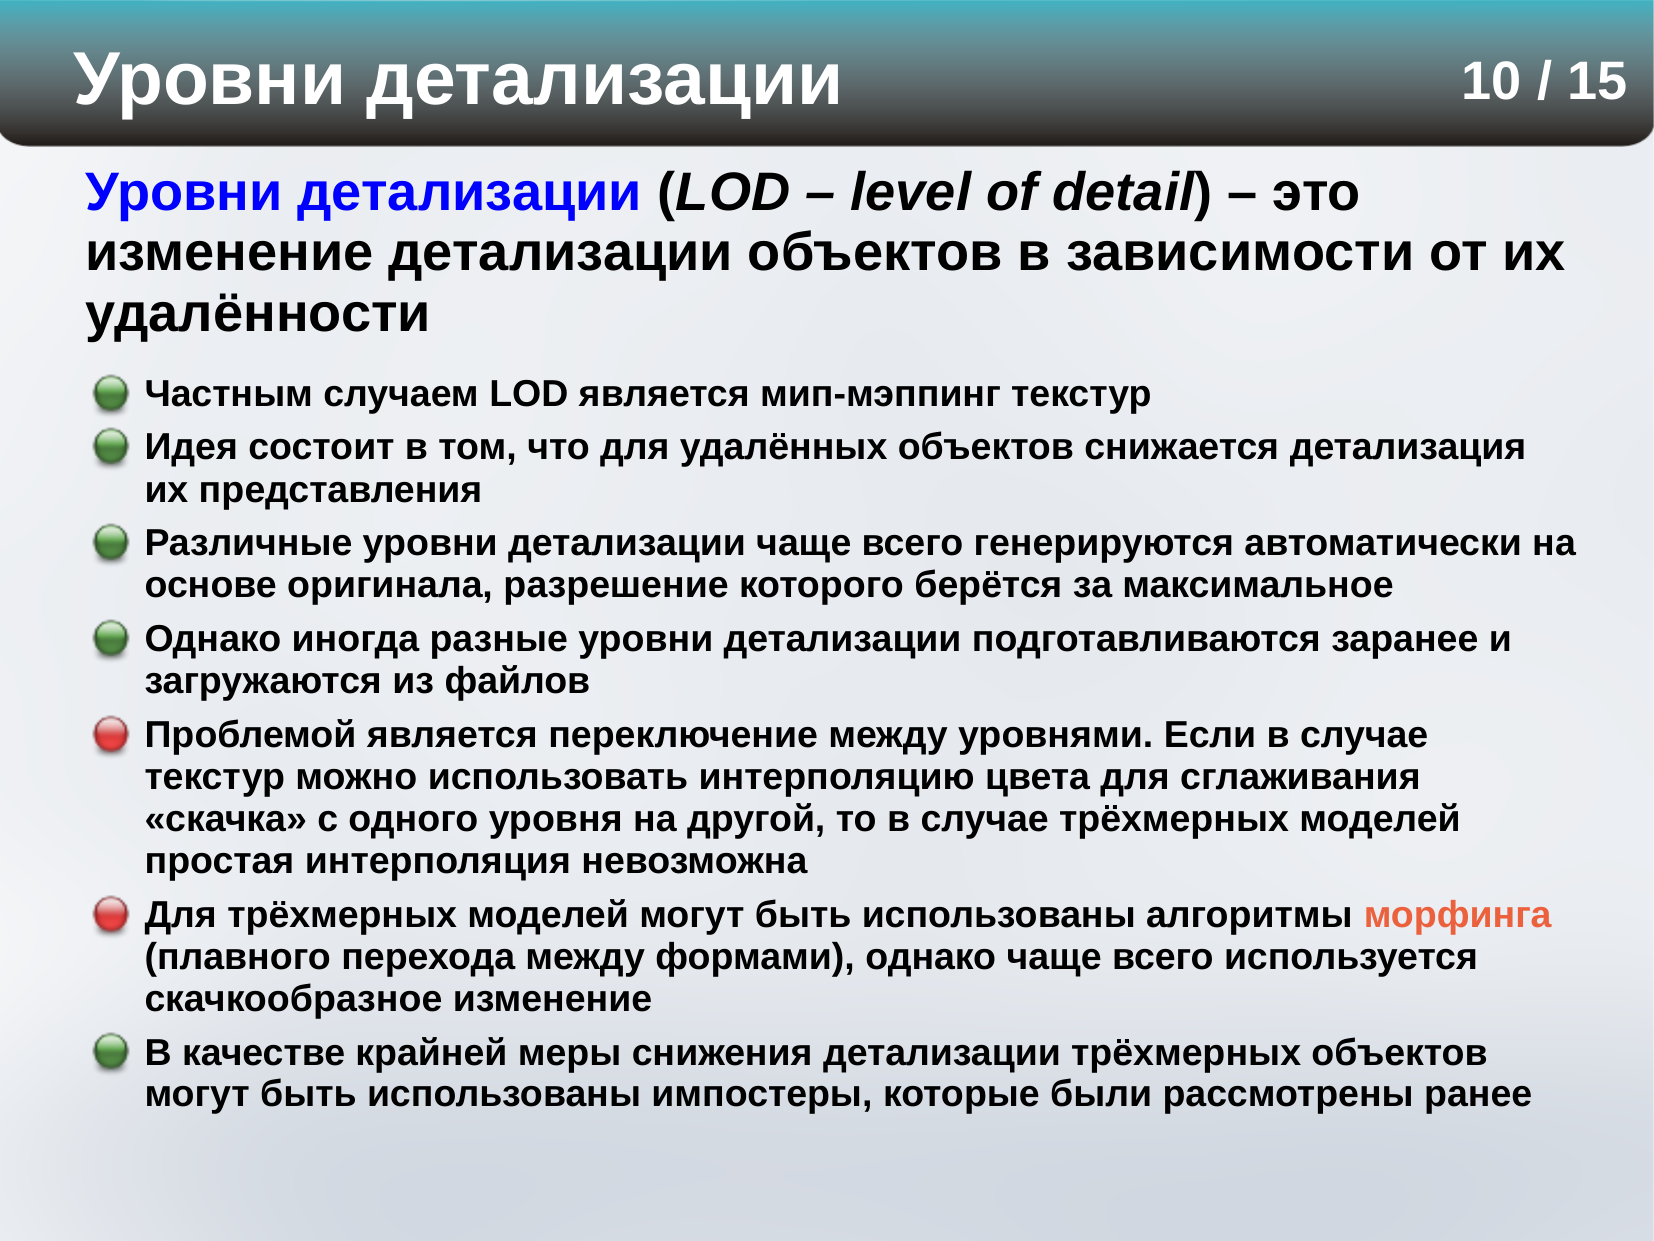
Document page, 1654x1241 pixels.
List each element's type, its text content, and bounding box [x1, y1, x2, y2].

text_box Уровни детализации (LOD – level of detail) – это изменение детализации объектов в зависимости от их удалённости Частным случаем LOD является мип-мэппинг текстур Идея состоит в том, что для удалённых объектов снижается детализация их представления Различные уровни детализации чаще всего генерируются автоматически на основе оригинала, разрешение которого берётся за максимальное Однако иногда разные уровни детализации подготавливаются заранее и загружаются из файлов Проблемой является переключение между уровнями. Если в случае текстур можно использовать интерполяцию цвета для сглаживания «скачка» с одного уровня на другой, то в случае трёхмерных моделей простая интерполяция невозможна Для трёхмерных моделей могут быть использованы алгоритмы морфинга (плавного перехода между формами), однако чаще всего используется скачкообразное изменение В качестве крайней меры снижения детализации трёхмерных объектов могут быть использованы импостеры, которые были рассмотрены ранее [70, 153, 1595, 1123]
picture [0, 0, 1654, 1241]
text_box 12 / 15 [1446, 42, 1654, 179]
text_box Уровни детализации [59, 29, 1418, 129]
